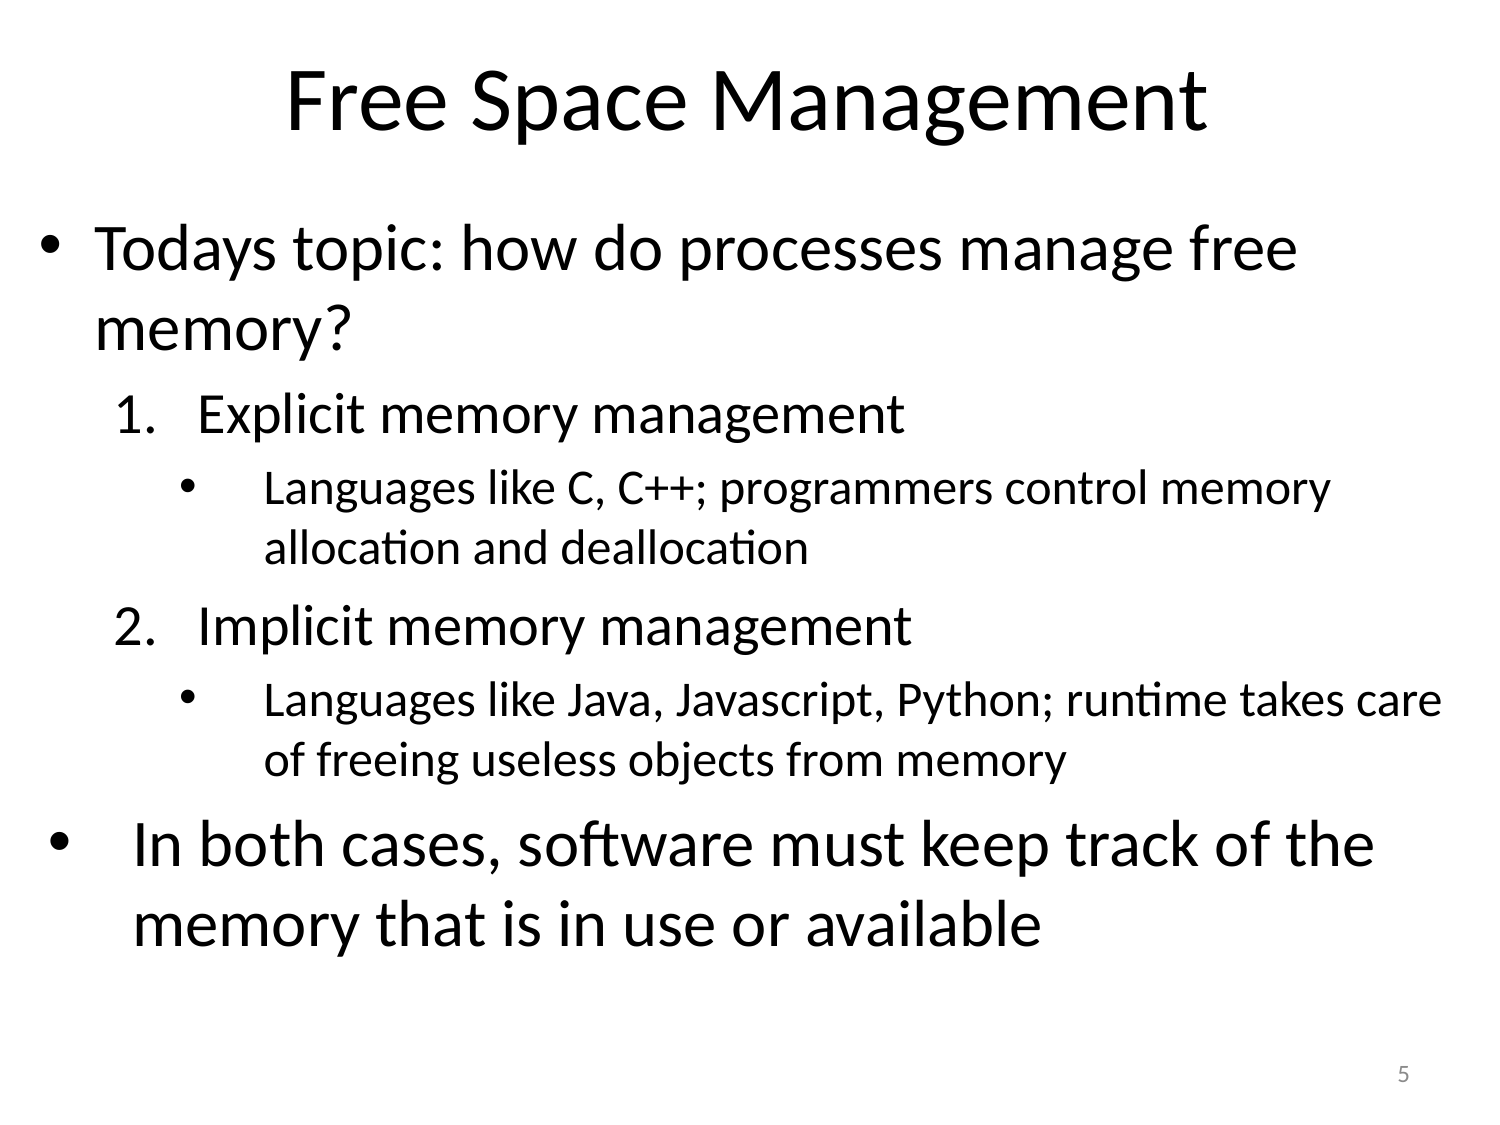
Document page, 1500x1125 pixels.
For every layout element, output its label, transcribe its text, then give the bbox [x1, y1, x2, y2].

slide_number <number> [1074, 1042, 1425, 1103]
title Free Space Management [7, 0, 1488, 188]
list Todays topic: how do processes manage free memory? Explicit memory management Languages like C, C++; programmers control memory allocation and deallocation Implicit memory management Languages like Java, Javascript, Python; runtime takes care of freeing useless objects from memory In both cases, software must keep track of the memory that is in use or available [23, 195, 1468, 1040]
